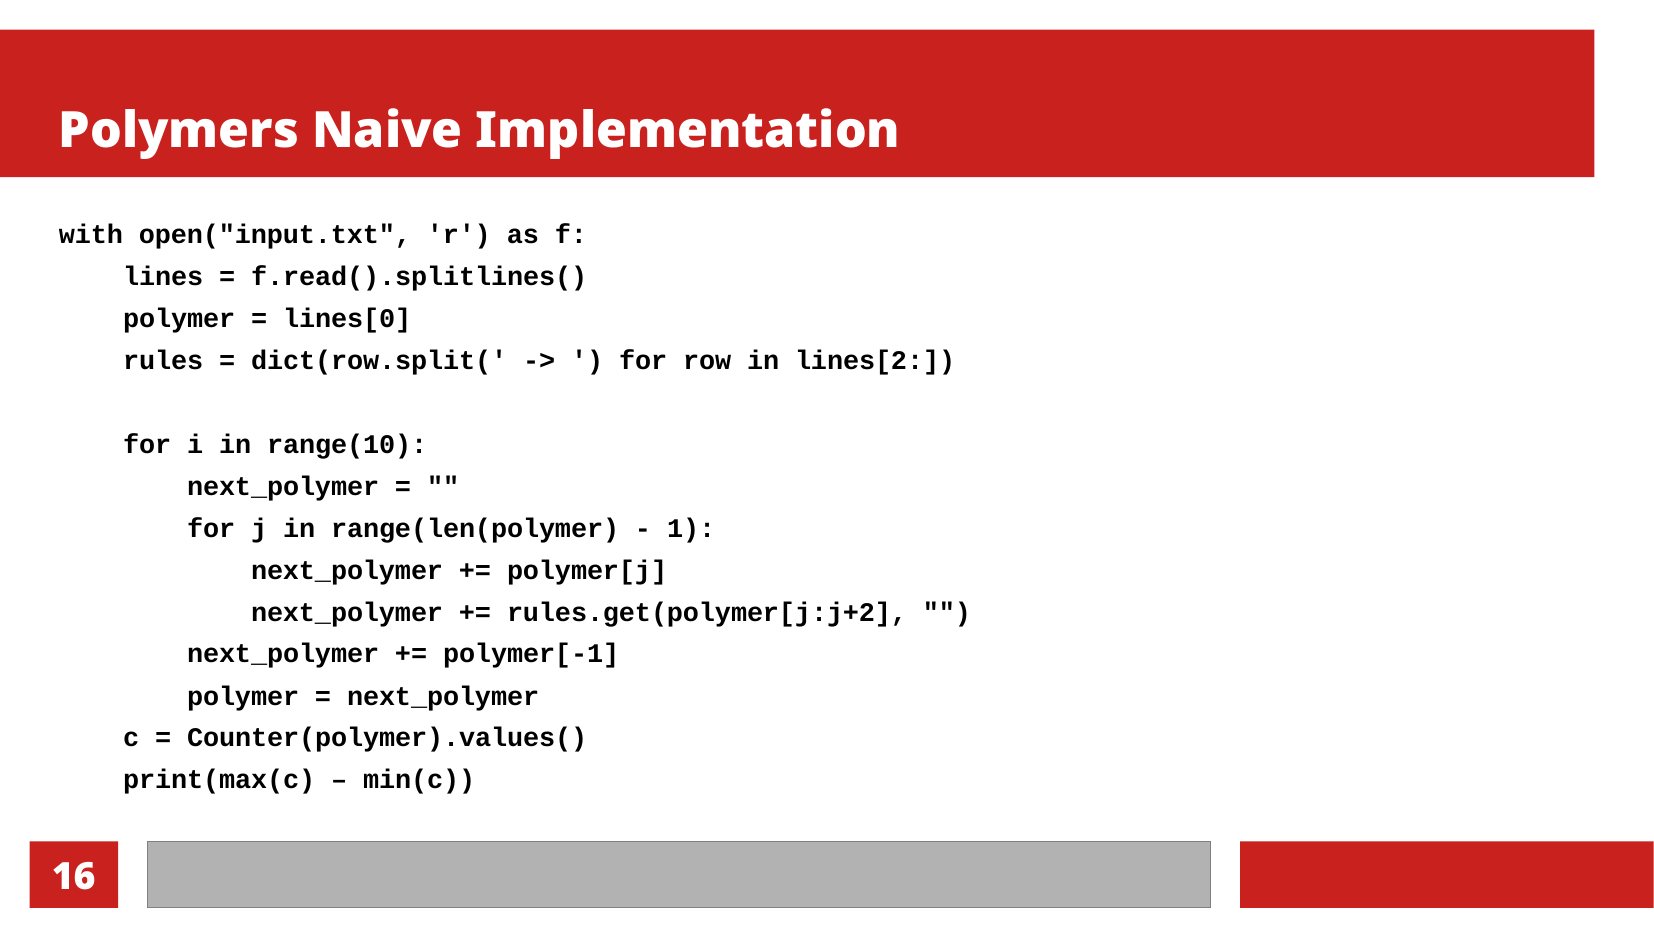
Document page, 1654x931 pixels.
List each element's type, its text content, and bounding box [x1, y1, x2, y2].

title Polymers Naive Implementation [59, 44, 1595, 163]
list with open("input.txt", 'r') as f: lines = f.read().splitlines() polymer = lines[0] rules = dict(row.split(' -> ') for row in lines[2:]) for i in range(10): next_polymer = "" for j in range(len(polymer) - 1): next_polymer += polymer[j] next_polymer += rules.get(polymer[j:j+2], "") next_polymer += polymer[-1] polymer = next_polymer c = Counter(polymer).values() print(max(c) – min(c)) [59, 221, 1576, 798]
